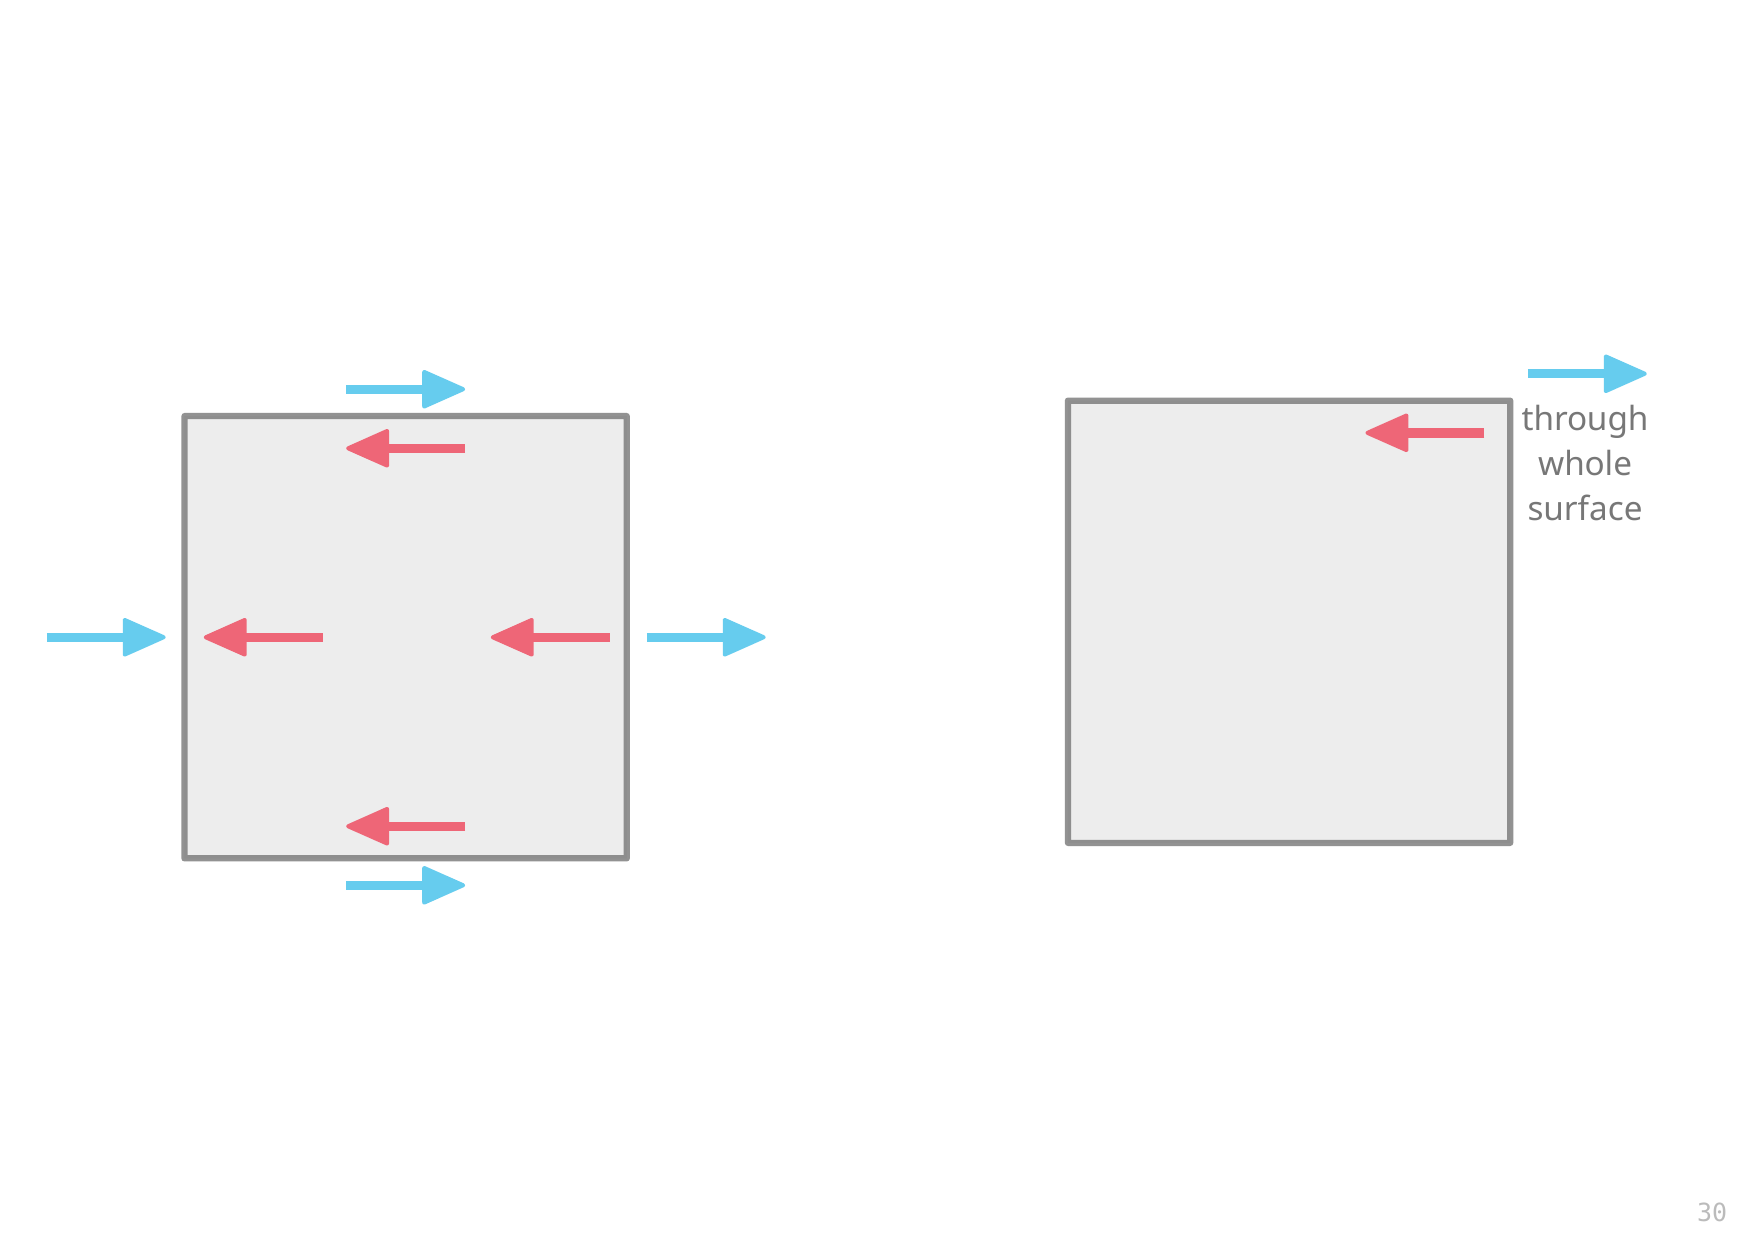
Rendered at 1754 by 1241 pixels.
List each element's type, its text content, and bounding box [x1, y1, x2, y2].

text_box through whole surface [1506, 387, 1656, 502]
text_box [1067, 400, 1511, 843]
text_box [184, 416, 627, 859]
